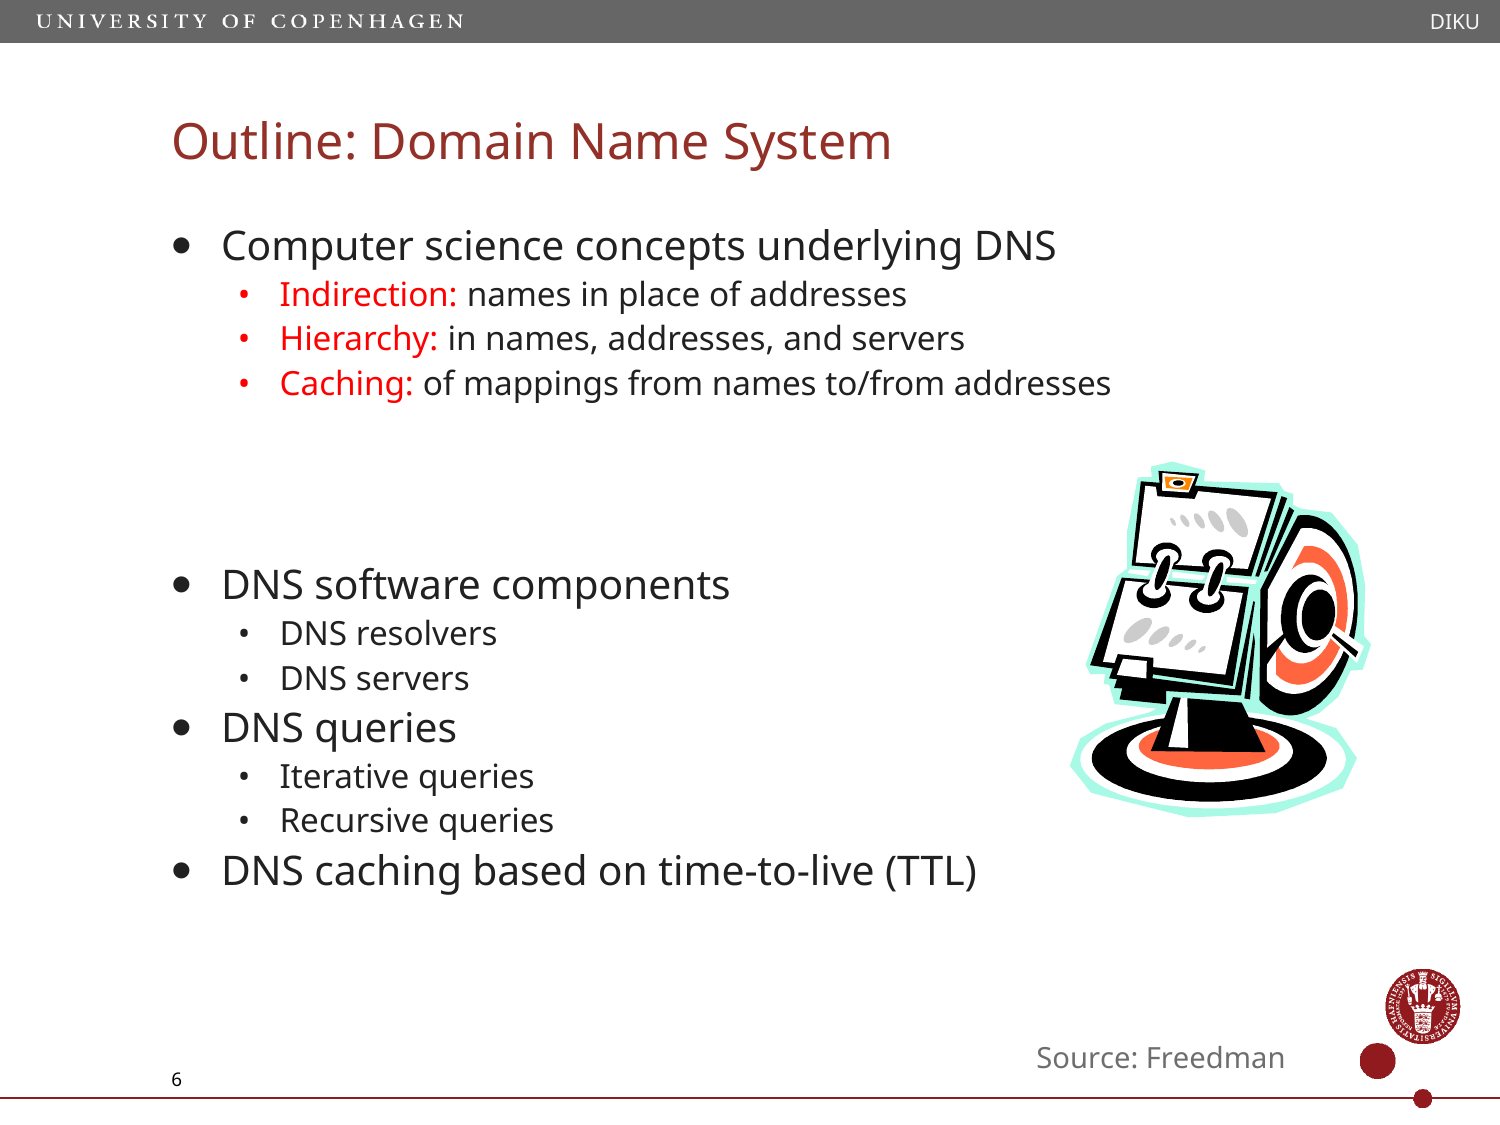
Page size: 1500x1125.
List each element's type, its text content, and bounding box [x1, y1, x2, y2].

text_box Source: Freedman [1021, 1031, 1341, 1083]
title Outline: Domain Name System [171, 75, 1329, 171]
picture [0, 910, 1500, 1122]
text_box DIKU [469, 0, 1495, 43]
picture [1069, 456, 1377, 823]
list Computer science concepts underlying DNS Indirection: names in place of addresses Hierarchy: in names, addresses, and servers Caching: of mappings from names to/from addresses DNS software components DNS resolvers DNS servers DNS queries Iterative queries Recursive queries DNS caching based on time-to-live (TTL) [171, 225, 1329, 900]
text_box <number> [171, 1067, 522, 1092]
